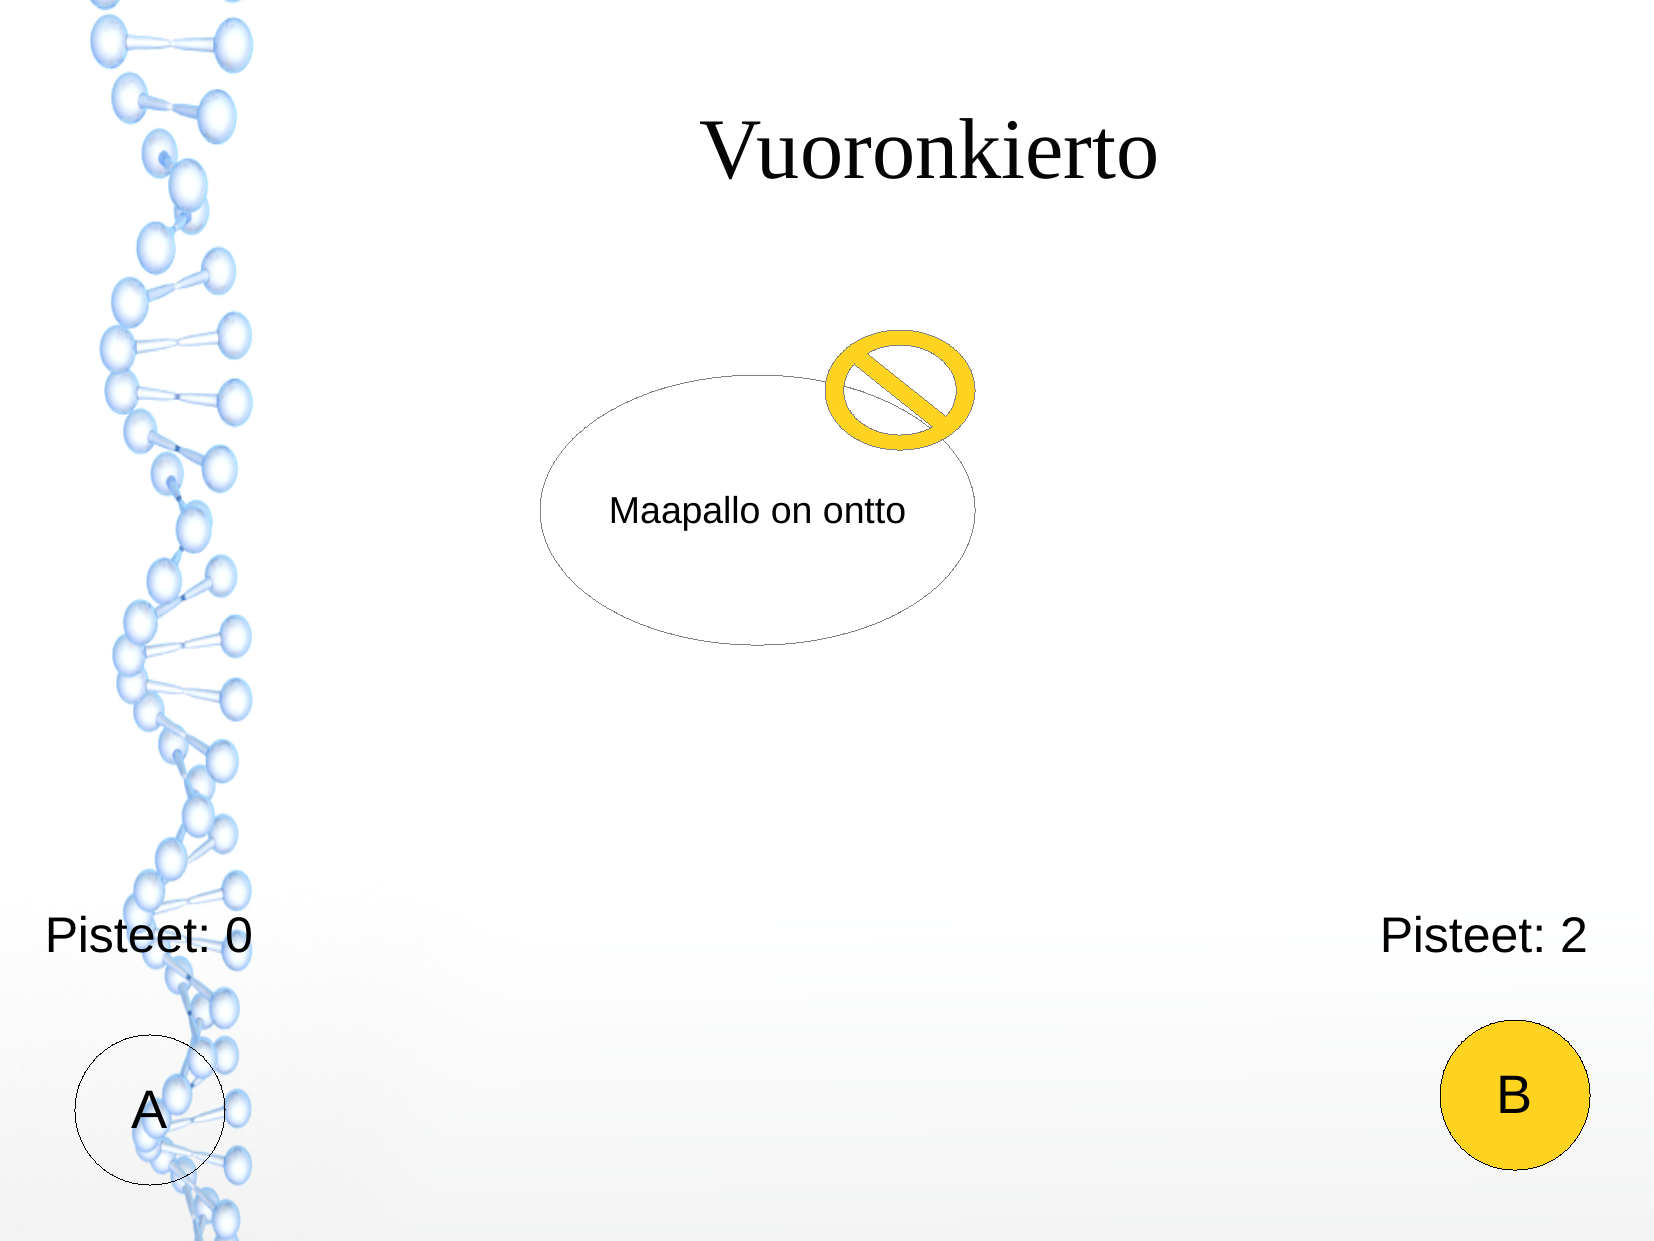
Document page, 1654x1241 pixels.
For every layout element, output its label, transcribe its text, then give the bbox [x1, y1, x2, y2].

text_box Maapallo on ontto [540, 375, 976, 646]
text_box Pisteet: 0 [30, 900, 271, 972]
text_box A [74, 1034, 226, 1186]
text_box Maapallo on ontto [844, 386, 930, 435]
title Vuoronkierto [265, 47, 1595, 252]
text_box [825, 330, 976, 451]
text_box Pisteet: 2 [1365, 900, 1606, 972]
text_box B [1440, 1020, 1591, 1171]
picture [0, 0, 1654, 1241]
